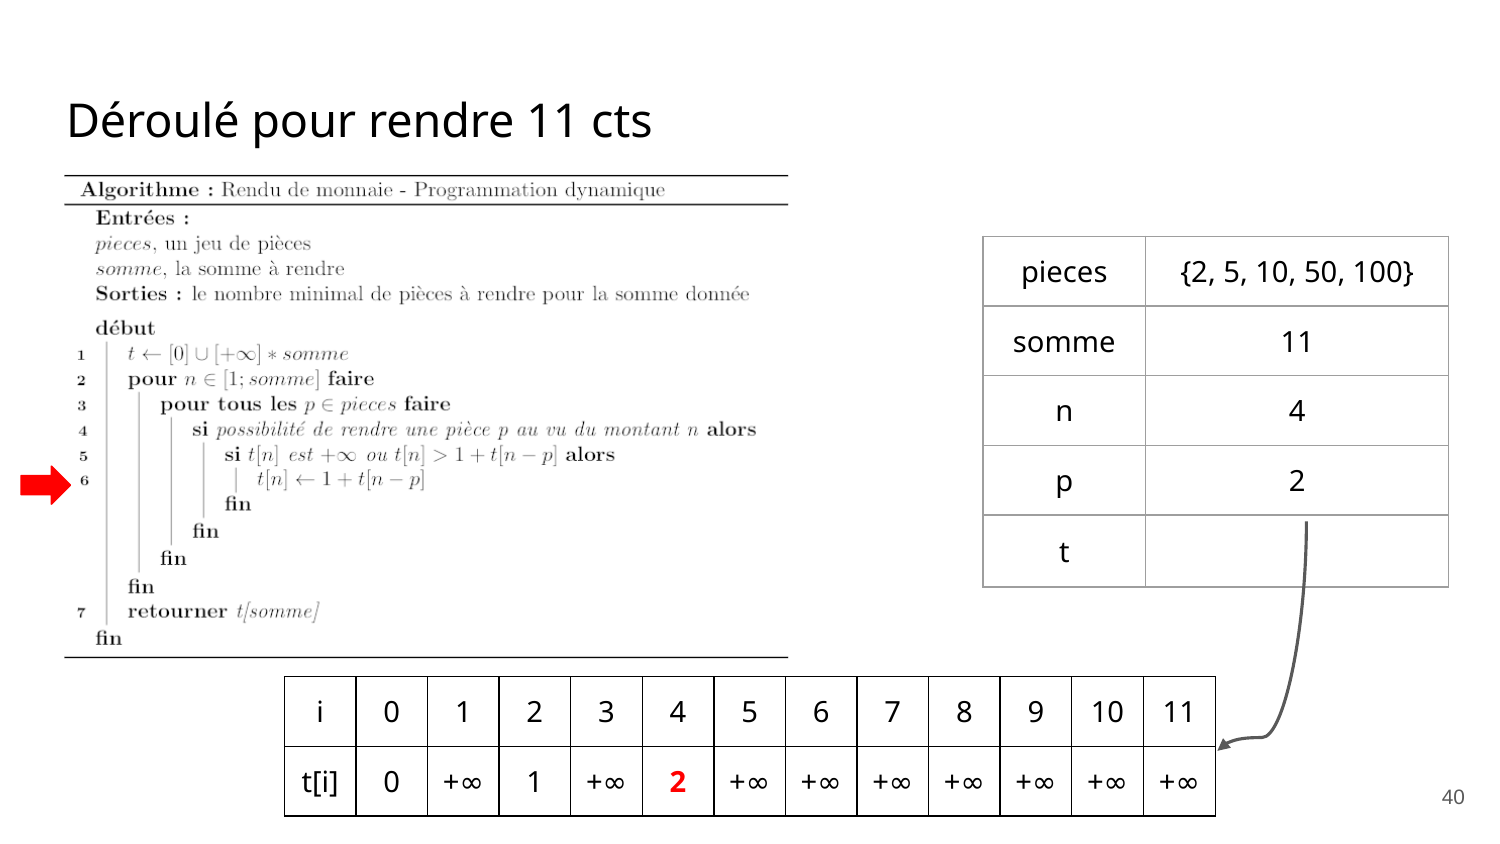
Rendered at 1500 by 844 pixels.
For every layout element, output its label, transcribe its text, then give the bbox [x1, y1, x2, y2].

table_header 11 [1144, 677, 1215, 746]
table_cell +∞ [571, 747, 642, 815]
table_header 4 [643, 677, 713, 746]
table_cell +∞ [929, 747, 999, 815]
table_cell 1 [500, 747, 570, 815]
table_header i [285, 677, 355, 746]
text_box [21, 466, 71, 505]
table_header 8 [929, 677, 999, 746]
table_cell +∞ [428, 747, 498, 815]
slide_number <numéro> [1389, 764, 1480, 830]
table_cell +∞ [1144, 747, 1215, 815]
table_header 1 [428, 677, 498, 746]
table_cell +∞ [715, 747, 785, 815]
table_header 7 [858, 677, 928, 746]
title Déroulé pour rendre 11 cts [51, 72, 1449, 167]
table_cell [1146, 516, 1448, 586]
table_header 3 [571, 677, 642, 746]
table_cell +∞ [1072, 747, 1143, 815]
table_cell somme [984, 307, 1145, 375]
table_cell p [984, 446, 1145, 514]
table_cell 2 [1146, 446, 1448, 514]
table_cell 11 [1146, 307, 1448, 375]
table_header {2, 5, 10, 50, 100} [1146, 237, 1448, 305]
table_header 5 [715, 677, 785, 746]
table_cell n [984, 376, 1145, 445]
table_cell +∞ [858, 747, 928, 815]
table_cell +∞ [1001, 747, 1071, 815]
table_header 9 [1001, 677, 1071, 746]
table_header pieces [984, 237, 1145, 305]
table_header 10 [1072, 677, 1143, 746]
table_cell t [984, 516, 1145, 586]
table_cell 0 [357, 747, 427, 815]
table_header 0 [357, 677, 427, 746]
table_header 2 [500, 677, 570, 746]
table_cell +∞ [786, 747, 856, 815]
table_header 6 [786, 677, 856, 746]
table_cell 4 [1146, 376, 1448, 445]
table_cell 2 [643, 747, 713, 815]
table_cell t[i] [285, 747, 355, 815]
picture [63, 173, 789, 660]
